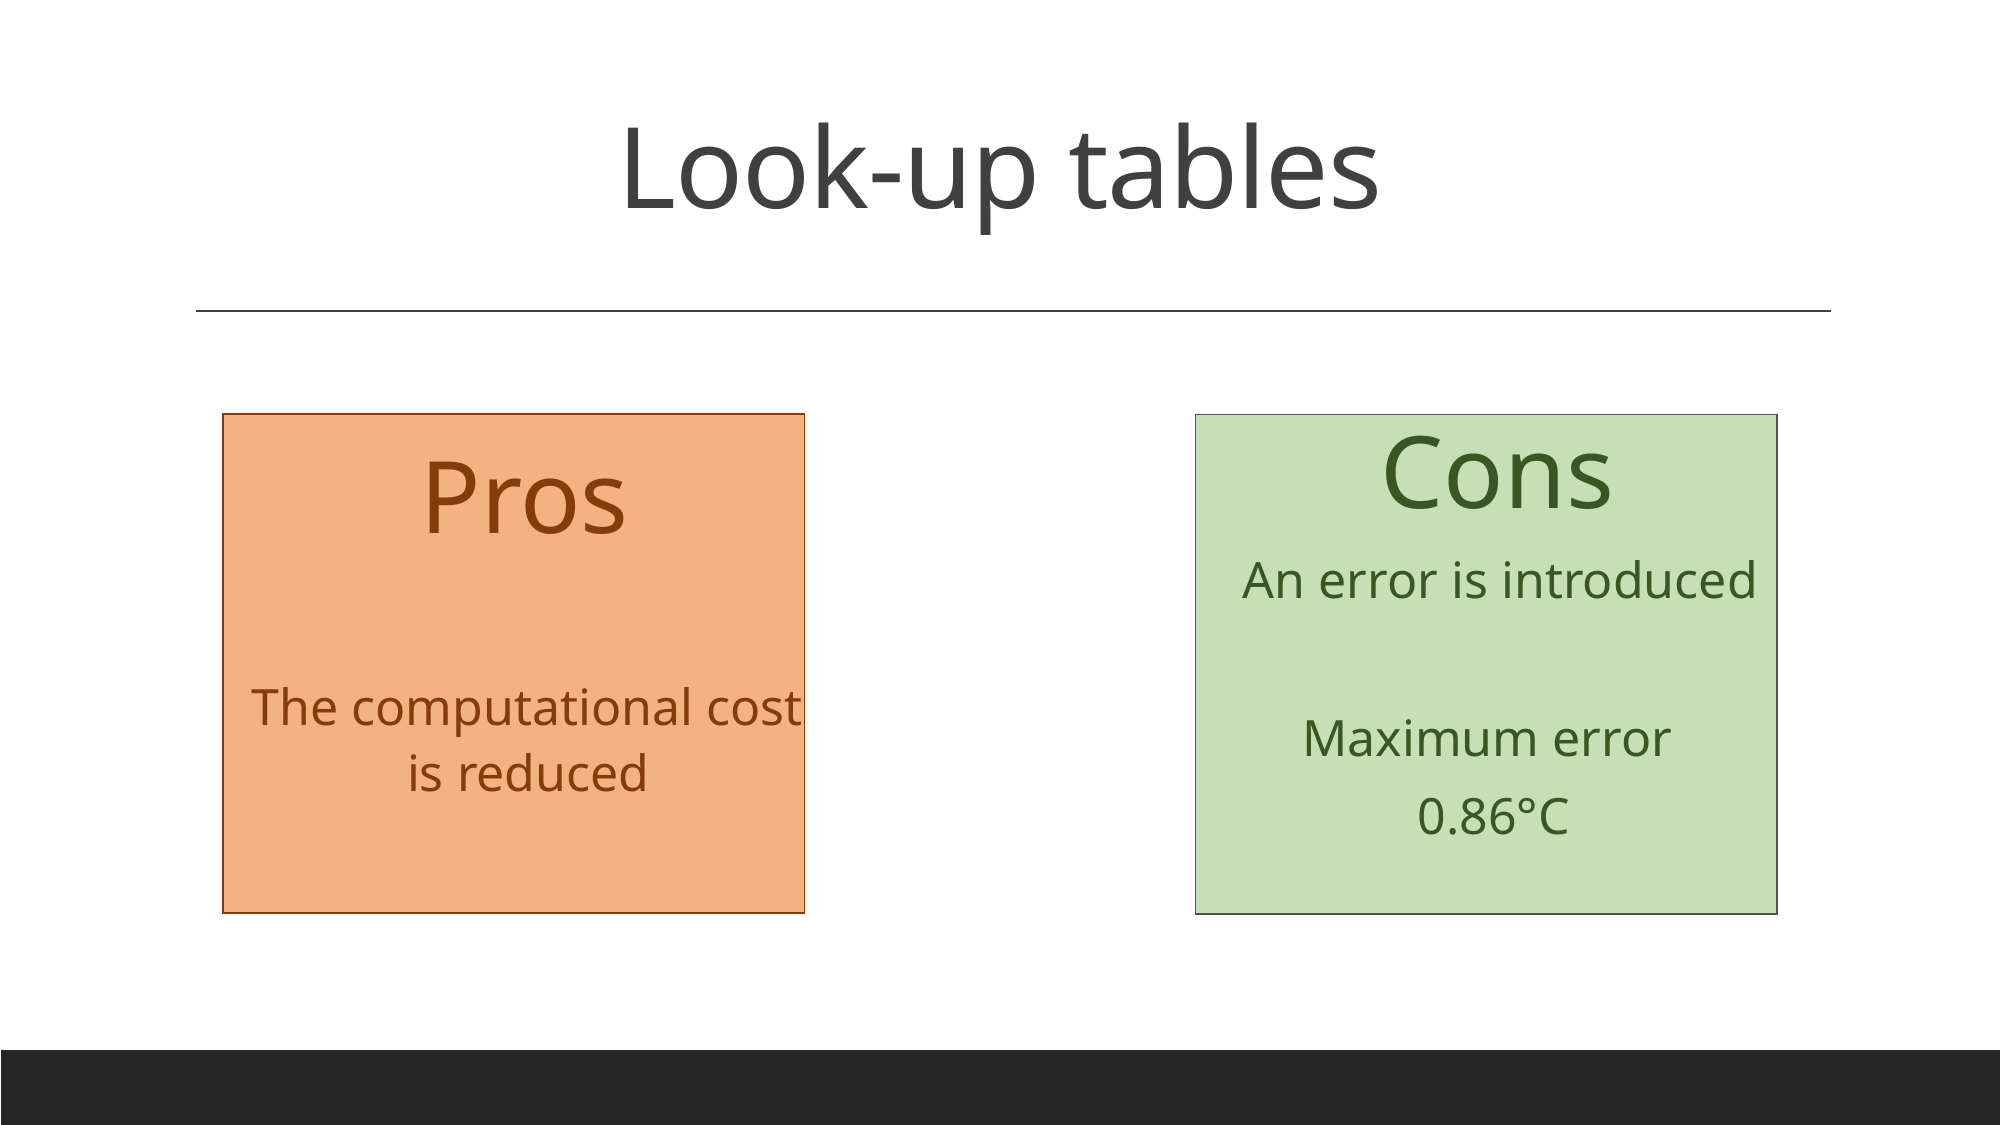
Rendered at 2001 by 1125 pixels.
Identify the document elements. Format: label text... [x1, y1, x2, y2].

text_box Cons An error is introduced Maximum error 0.86°C [1195, 414, 1778, 914]
list Pros The computational cost is reduced [222, 413, 805, 914]
title Look-up tables [174, 0, 1825, 238]
